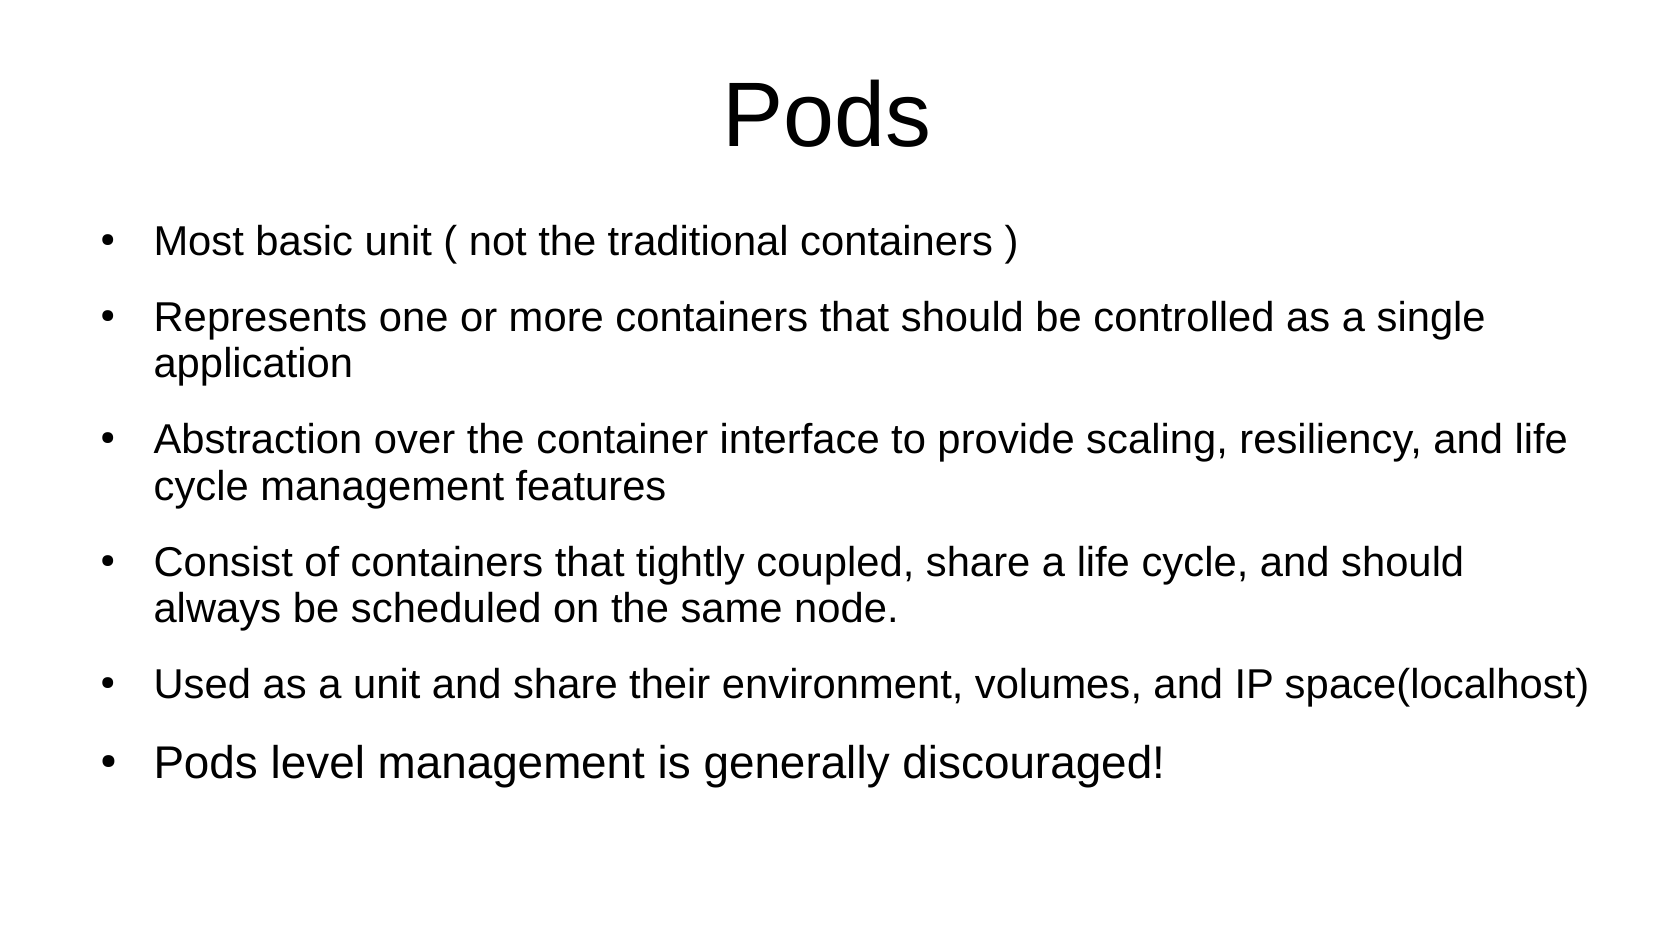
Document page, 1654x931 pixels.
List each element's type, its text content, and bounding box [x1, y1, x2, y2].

list Most basic unit ( not the traditional containers ) Represents one or more containers that should be controlled as a single application Abstraction over the container interface to provide scaling, resiliency, and life cycle management features Consist of containers that tightly coupled, share a life cycle, and should always be scheduled on the same node. Used as a unit and share their environment, volumes, and IP space(localhost) Pods level management is generally discouraged! [82, 217, 1595, 898]
title Pods [82, 37, 1571, 193]
